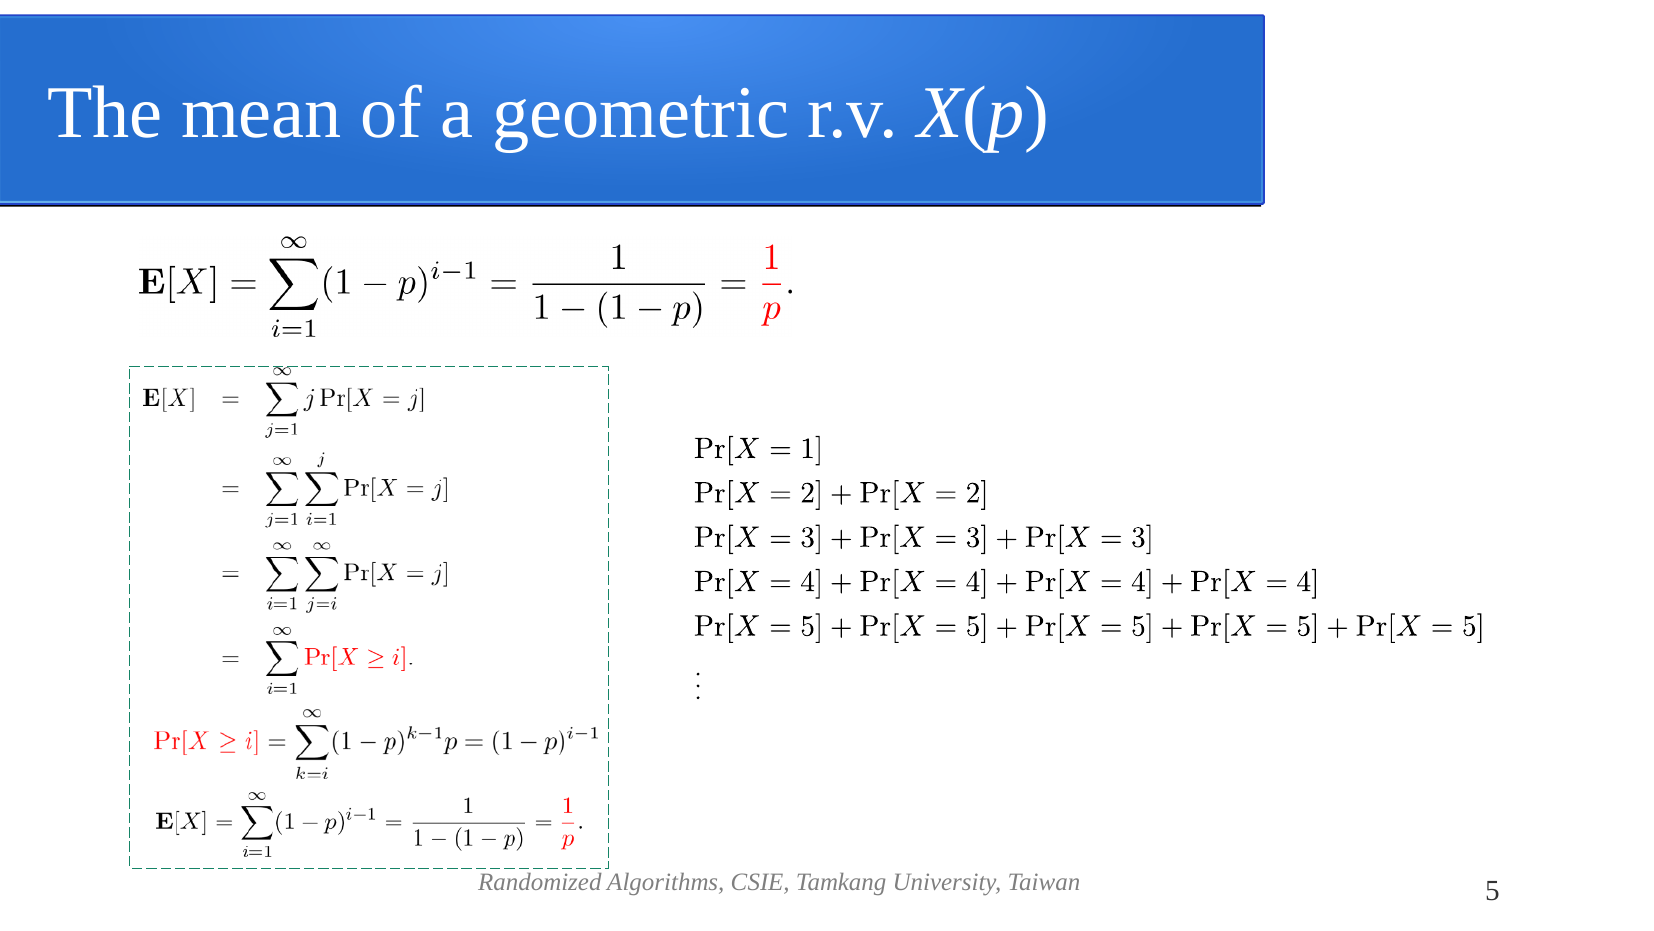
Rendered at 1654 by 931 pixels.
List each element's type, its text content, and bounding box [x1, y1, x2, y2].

picture [692, 434, 1483, 701]
title The mean of a geometric r.v. X(p) [47, 35, 1199, 189]
picture [129, 366, 609, 869]
picture [139, 236, 792, 337]
